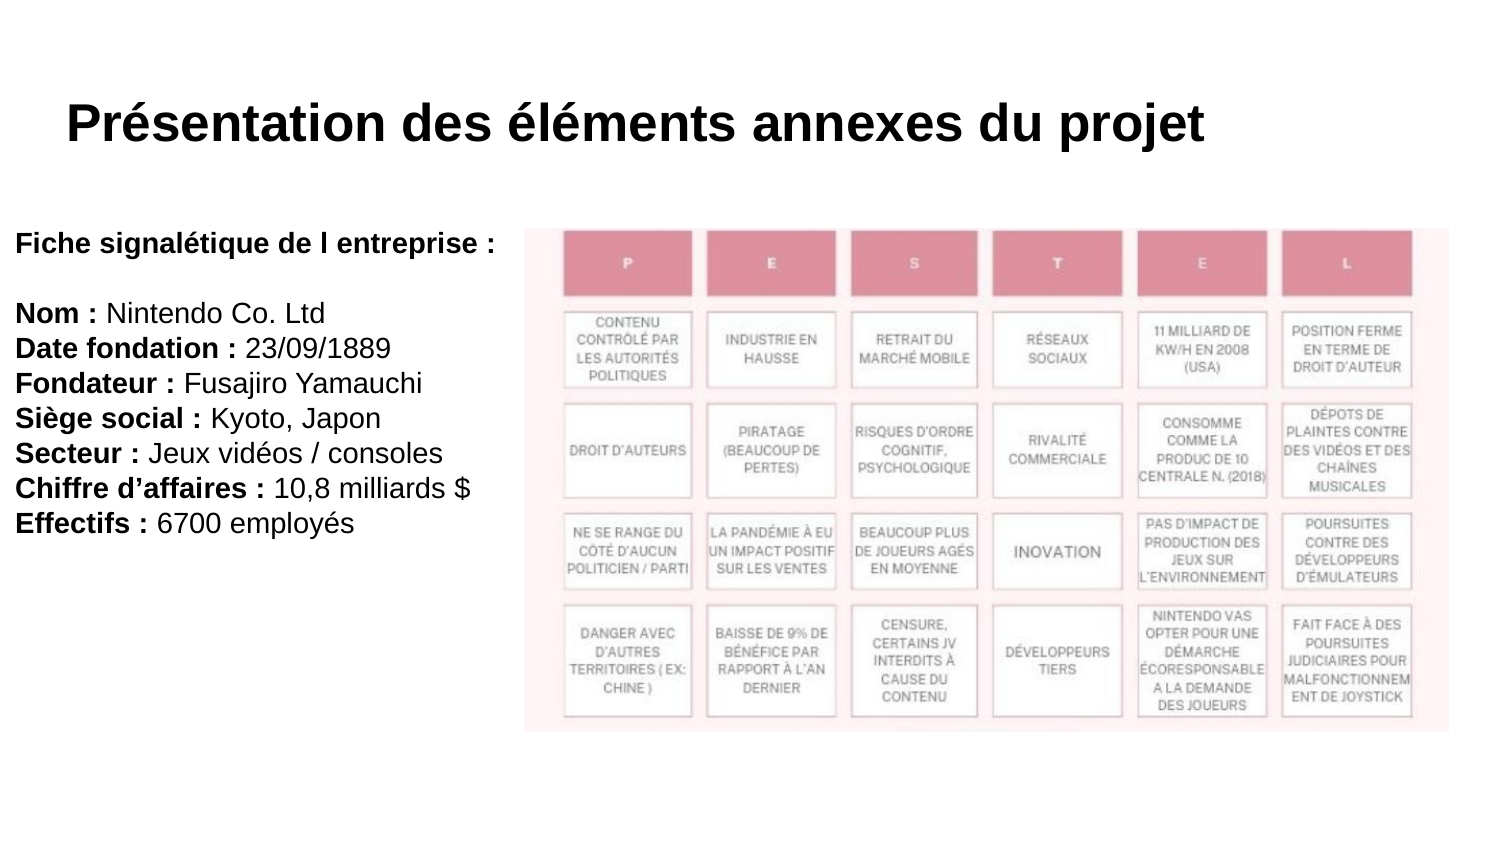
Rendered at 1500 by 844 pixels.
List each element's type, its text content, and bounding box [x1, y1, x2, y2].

title Présentation des éléments annexes du projet [51, 72, 1449, 167]
picture [524, 228, 1449, 732]
text_box Fiche signalétique de l entreprise : Nom : Nintendo Co. Ltd Date fondation : 23/09/1889 Fondateur : Fusajiro Yamauchi Siège social : Kyoto, Japon Secteur : Jeux vidéos / consoles Chiffre d’affaires : 10,8 milliards $ Effectifs : 6700 employés [0, 209, 525, 660]
